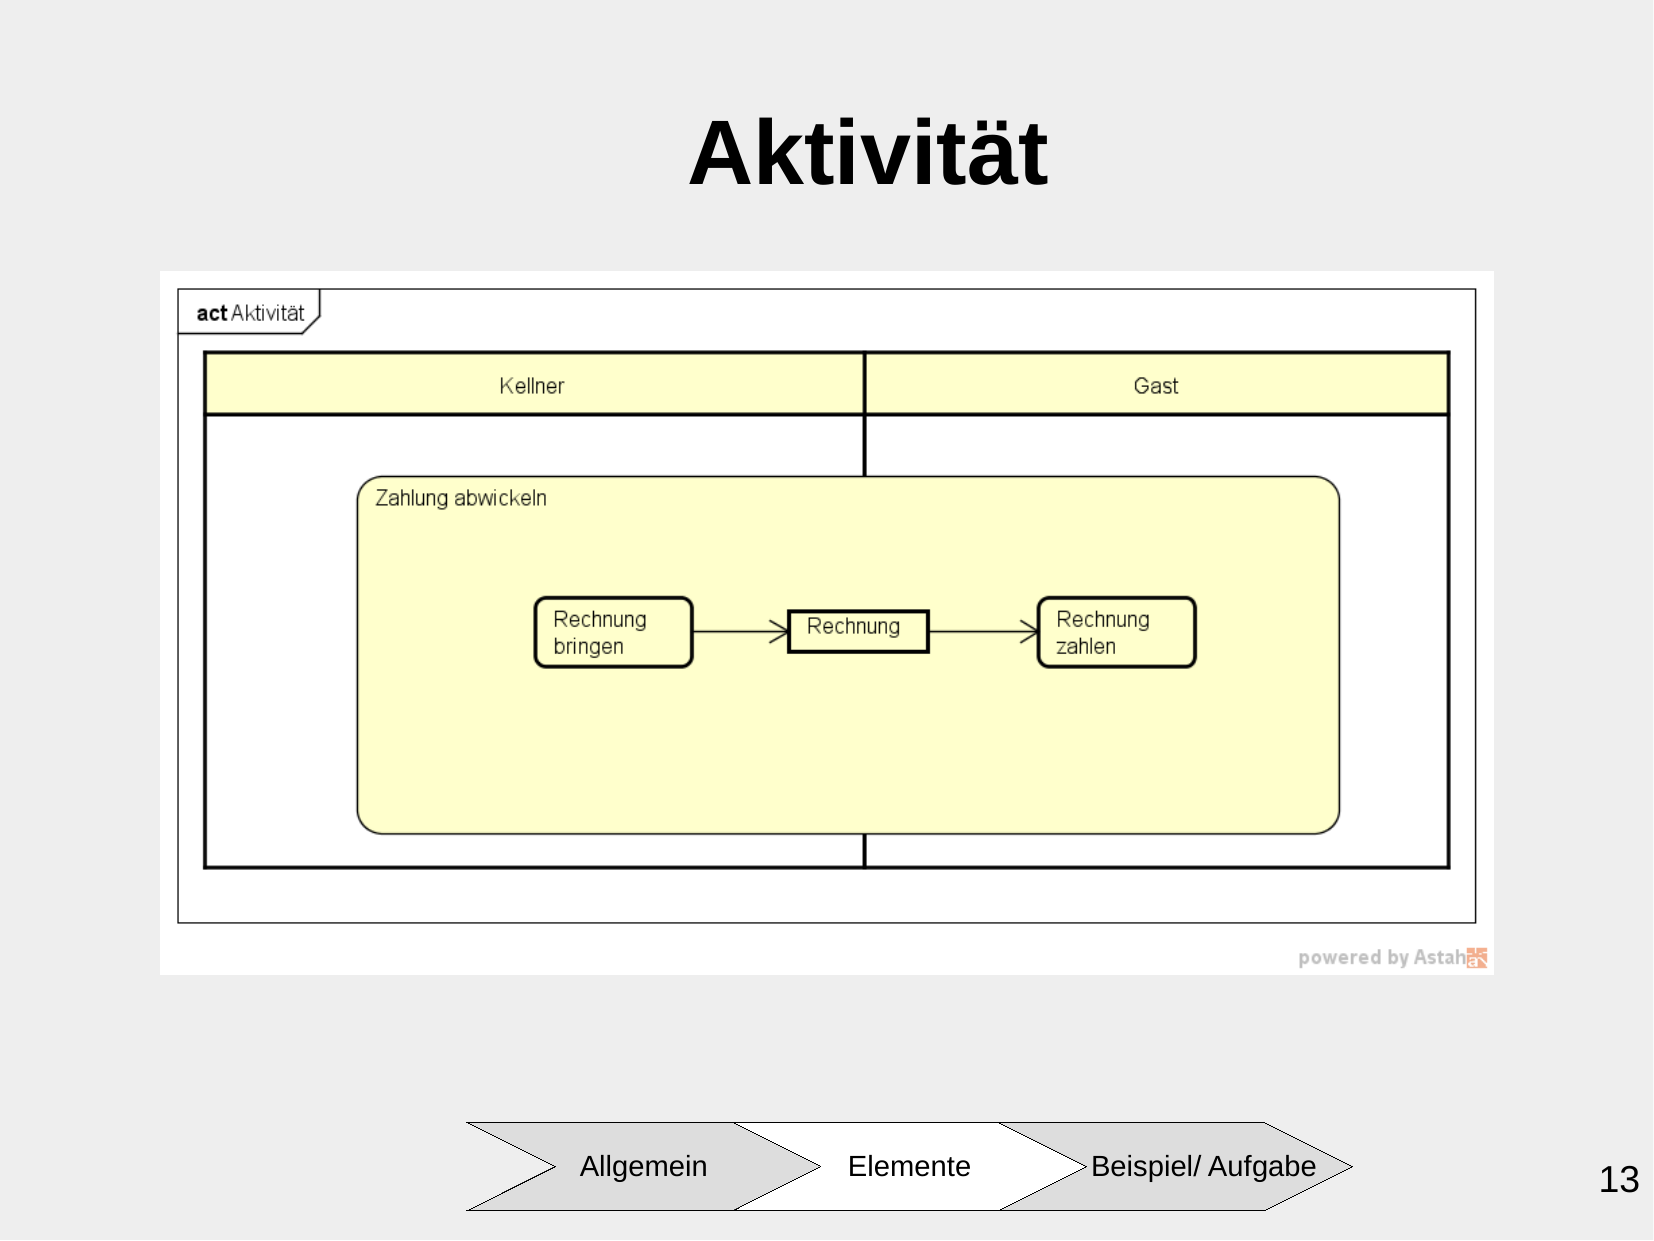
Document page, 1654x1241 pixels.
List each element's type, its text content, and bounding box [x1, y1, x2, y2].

title Aktivität [124, 49, 1613, 257]
picture [160, 271, 1494, 975]
text_box <Nummer> [1584, 1151, 1654, 1209]
text_box Allgemein [466, 1122, 819, 1211]
text_box Beispiel/ Aufgabe [998, 1122, 1353, 1211]
text_box Elemente [732, 1122, 1085, 1211]
